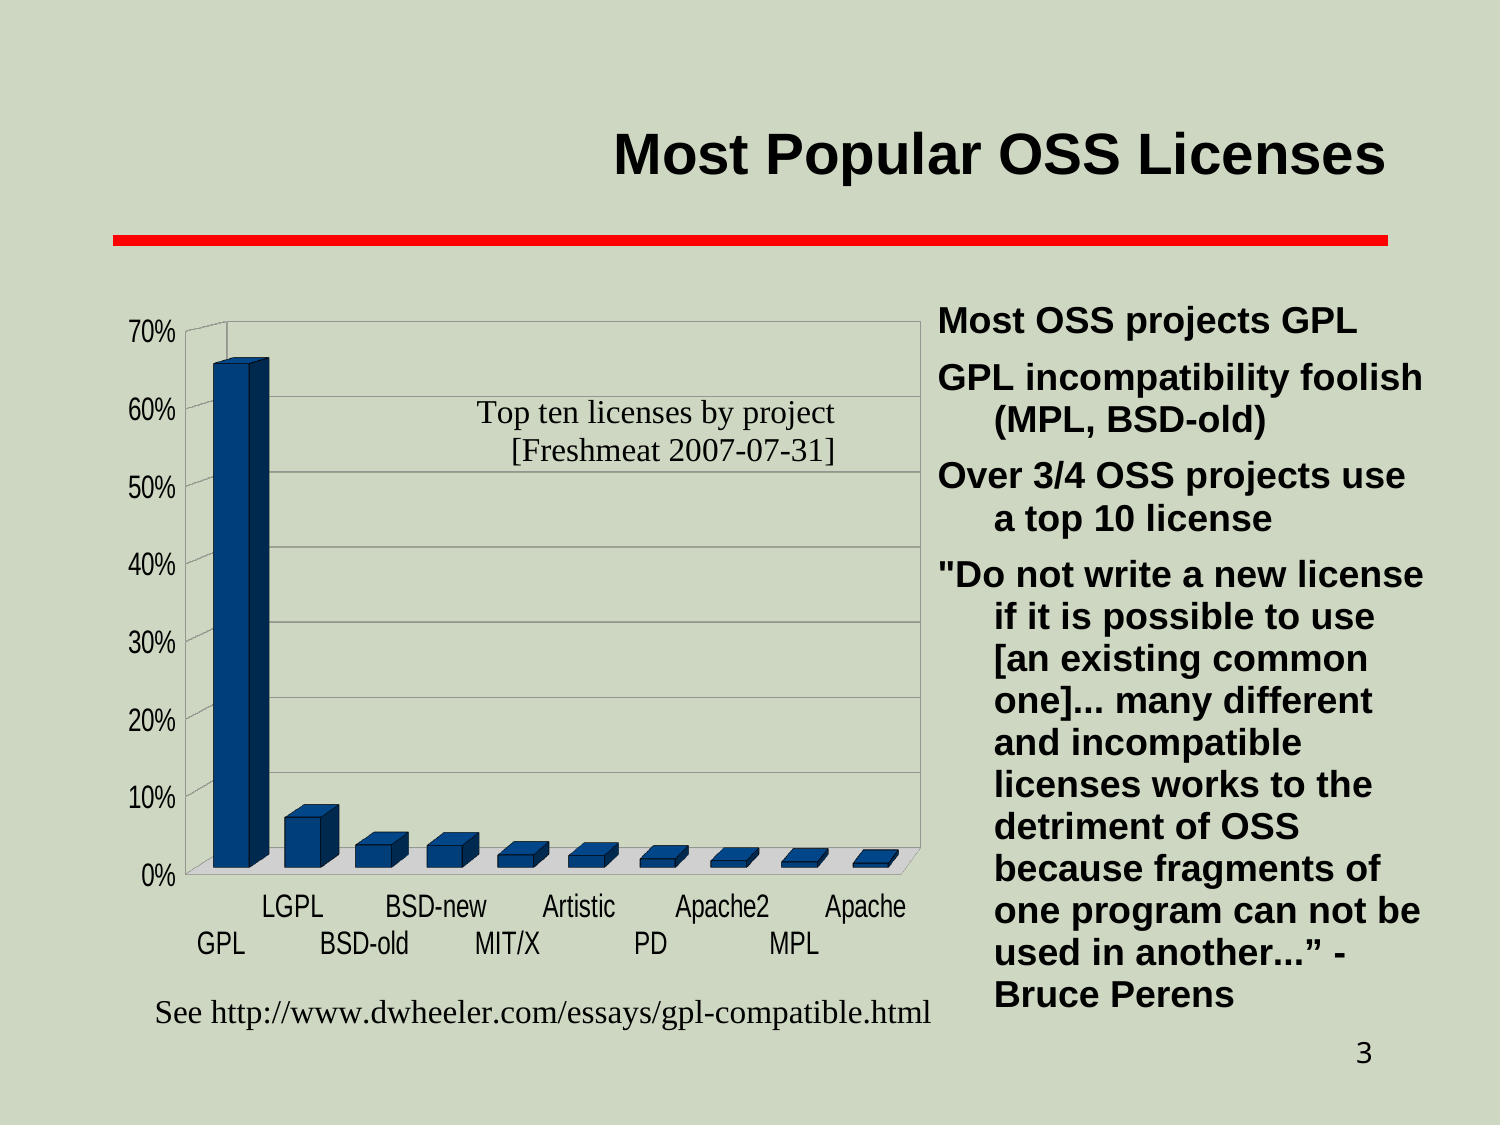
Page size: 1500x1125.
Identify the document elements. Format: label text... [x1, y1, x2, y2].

chart [111, 299, 937, 976]
text_box Top ten licenses by project [Freshmeat 2007-07-31] [375, 375, 826, 488]
list Most OSS projects GPL GPL incompatibility foolish (MPL, BSD-old) Over 3/4 OSS projects use a top 10 license "Do not write a new license if it is possible to use [an existing common one]... many different and incompatible licenses works to the detriment of OSS because fragments of one program can not be used in another...” - Bruce Perens [937, 299, 1426, 1084]
text_box See http://www.dwheeler.com/essays/gpl-compatible.html [150, 975, 938, 1051]
title Most Popular OSS Licenses [337, 85, 1388, 224]
